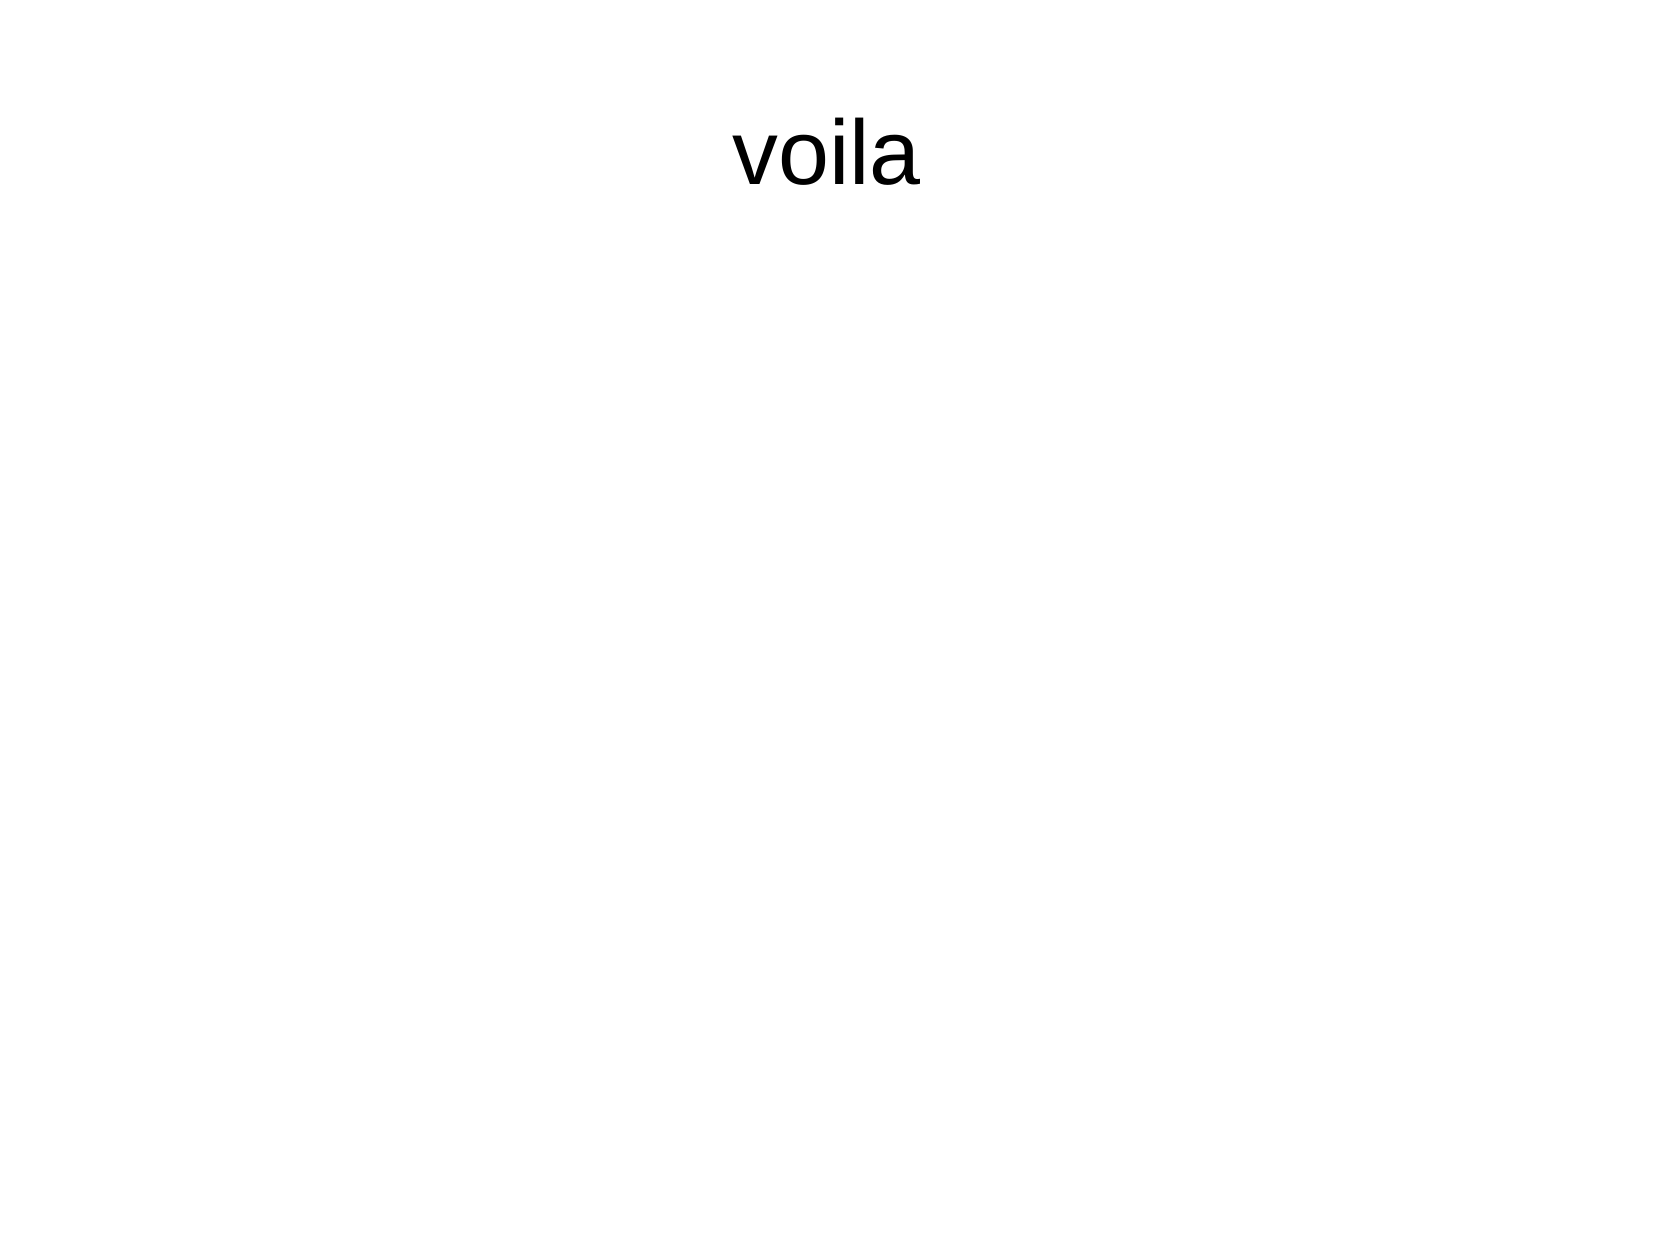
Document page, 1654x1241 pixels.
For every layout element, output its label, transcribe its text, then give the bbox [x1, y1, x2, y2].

title voila [82, 49, 1571, 257]
